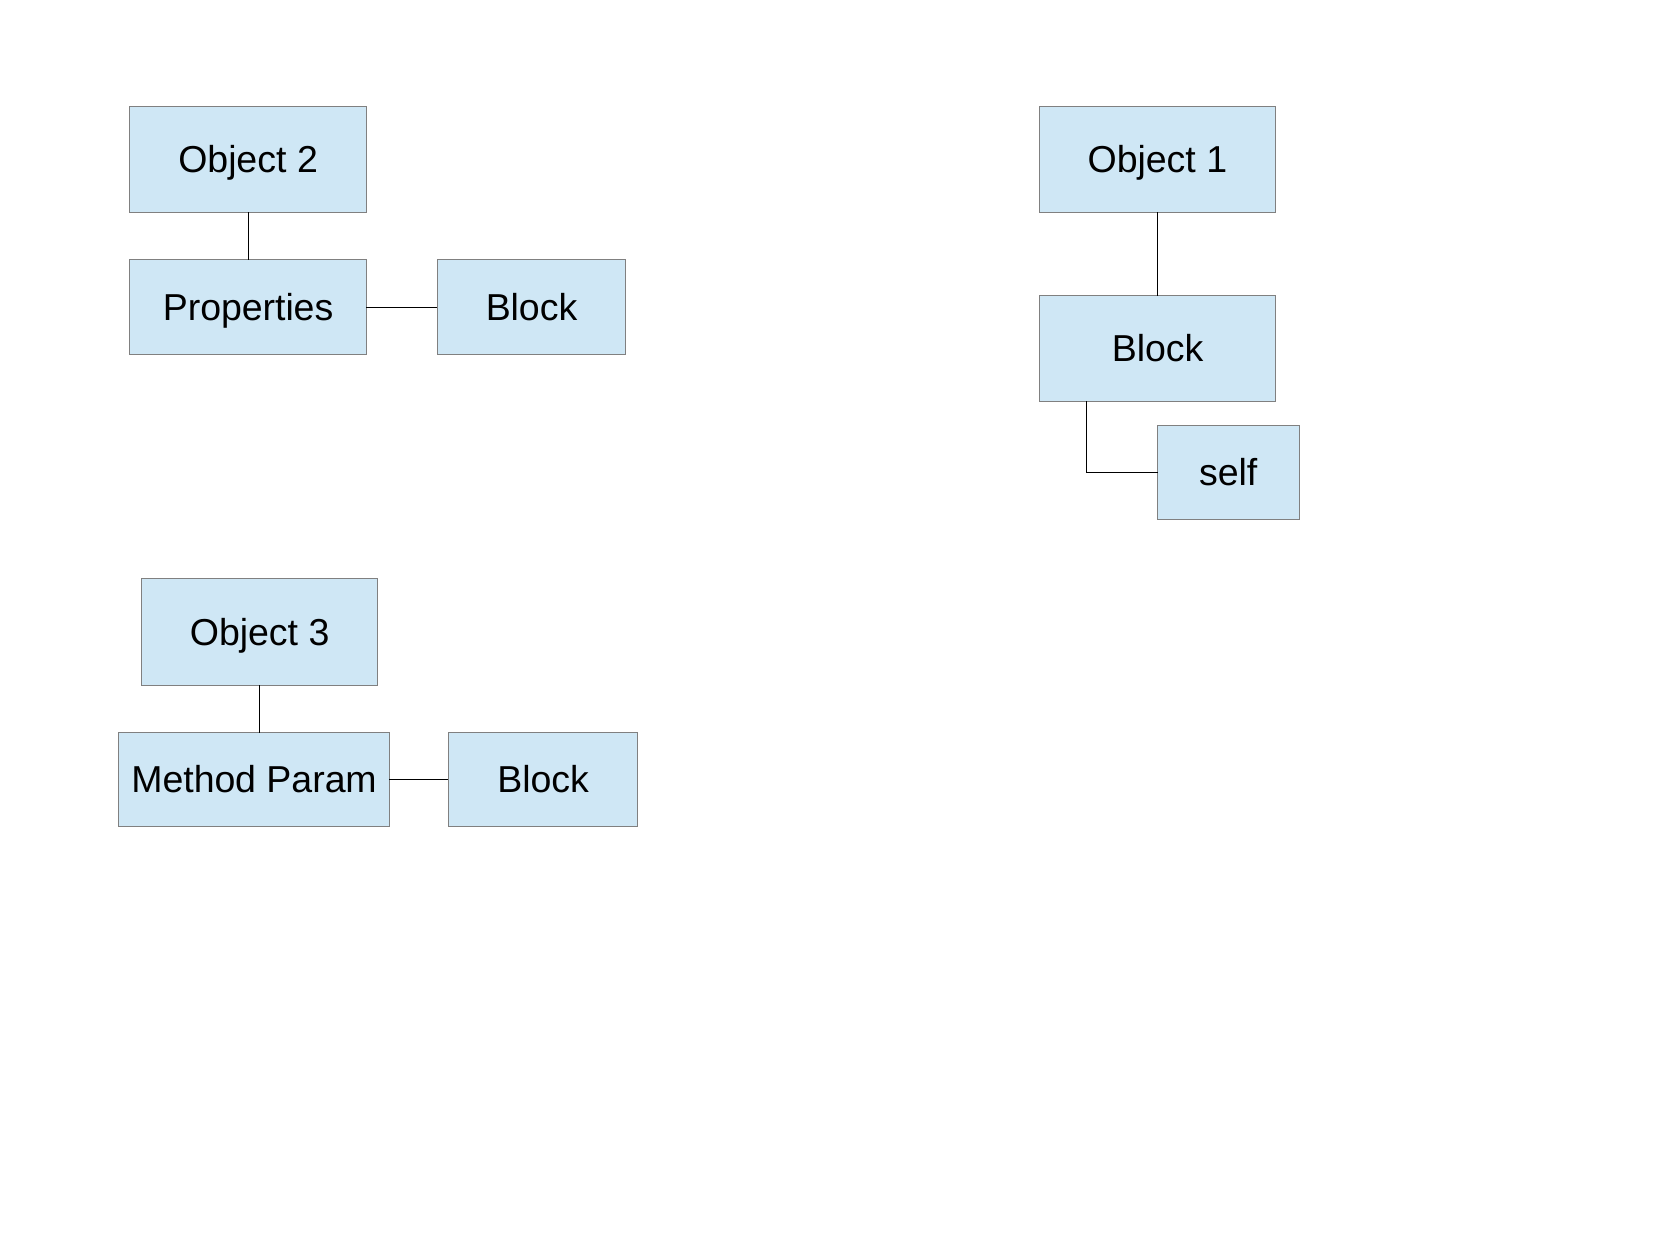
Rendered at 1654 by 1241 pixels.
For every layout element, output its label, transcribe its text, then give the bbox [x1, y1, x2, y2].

text_box Method Param [118, 732, 390, 827]
text_box self [1157, 425, 1300, 520]
text_box Block [437, 259, 626, 355]
text_box Block [1039, 295, 1276, 402]
text_box Object 1 [1039, 106, 1276, 213]
text_box Properties [129, 259, 367, 355]
text_box Object 3 [141, 578, 378, 686]
text_box Object 2 [129, 106, 367, 213]
text_box Block [448, 732, 638, 827]
